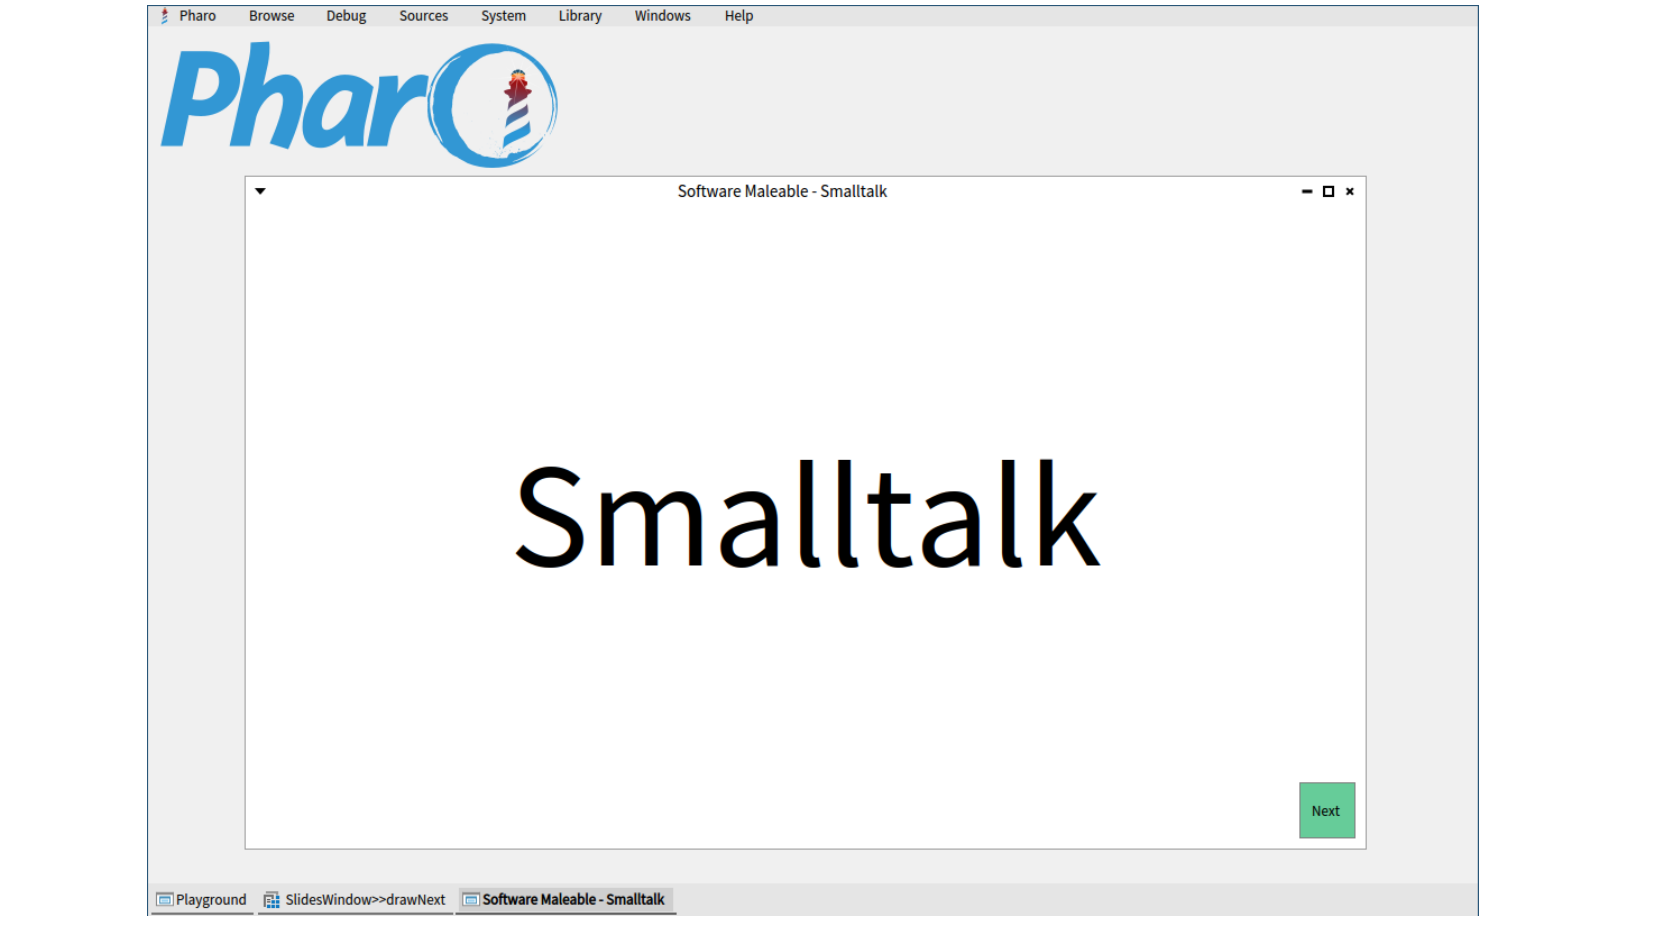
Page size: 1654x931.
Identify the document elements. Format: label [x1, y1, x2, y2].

picture [147, 5, 1479, 916]
